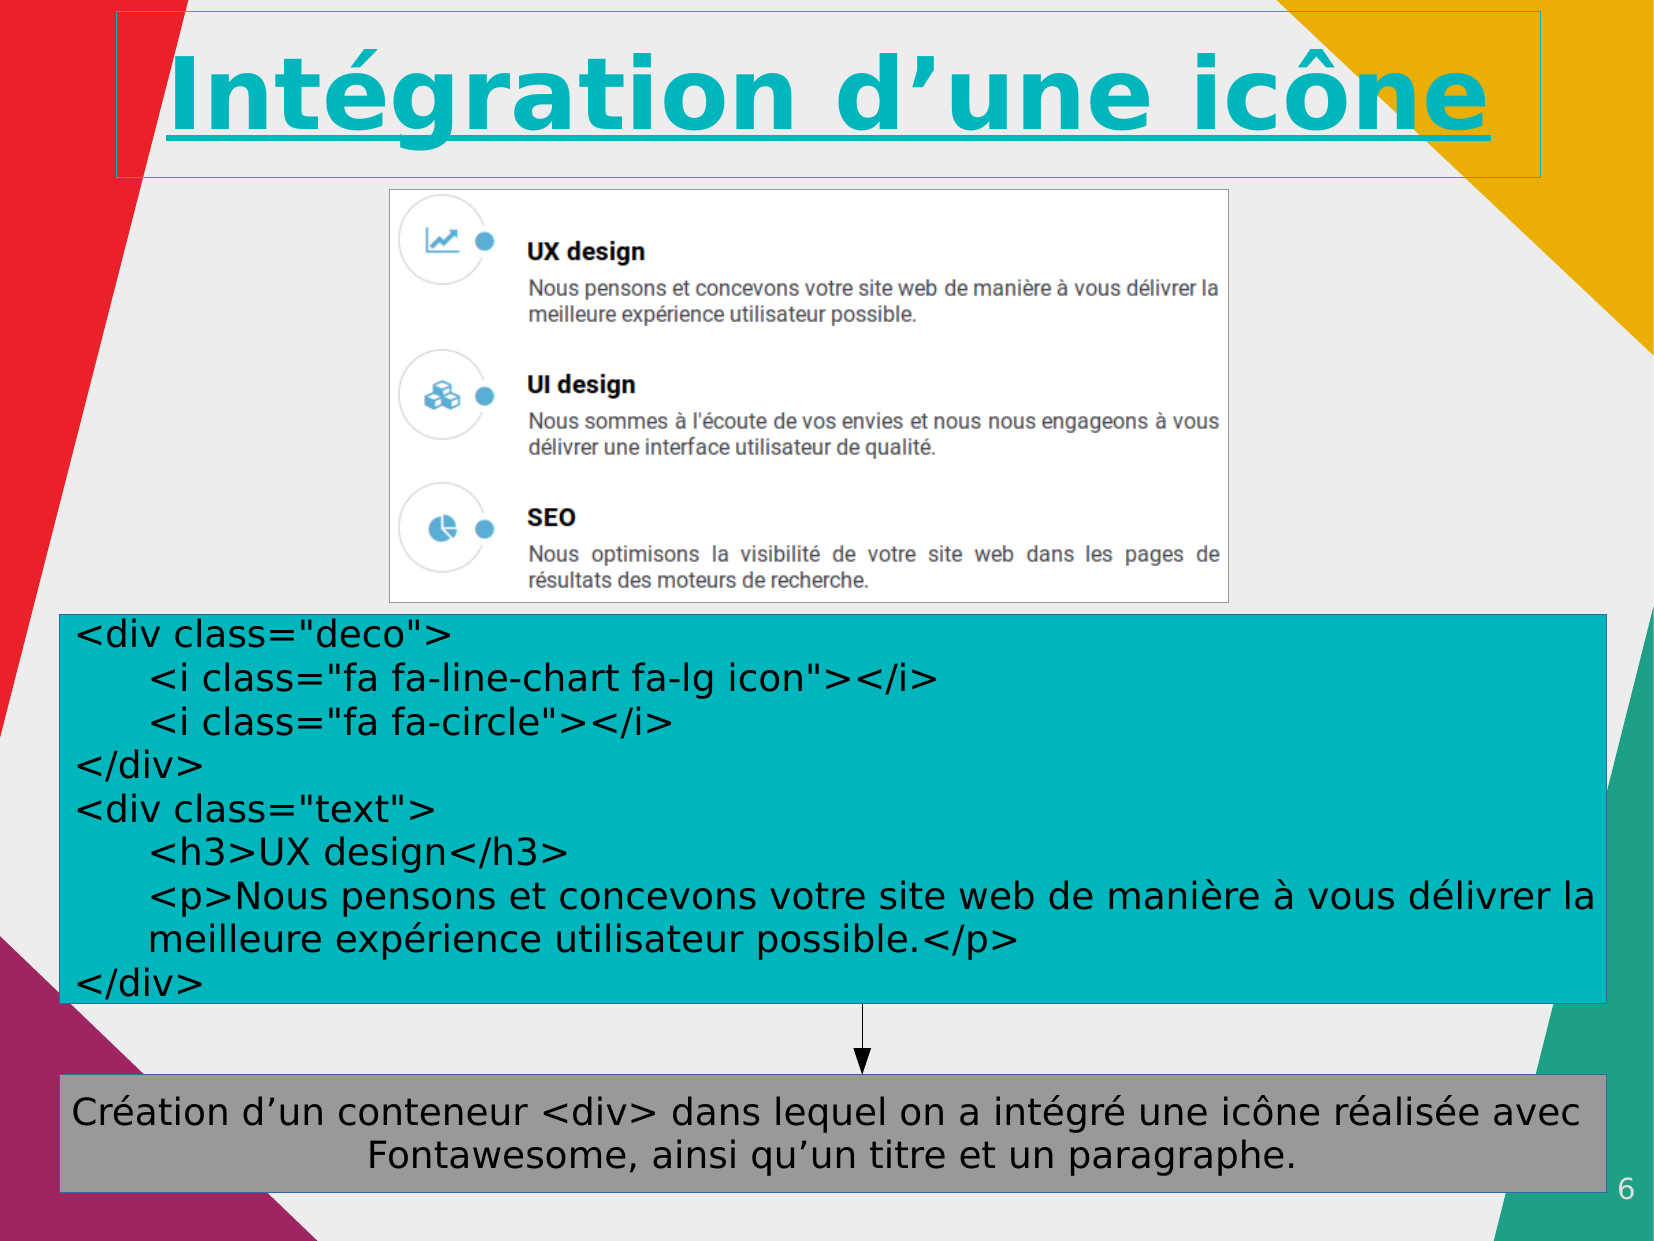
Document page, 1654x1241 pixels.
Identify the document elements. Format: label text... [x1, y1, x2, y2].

text_box <div class="deco"> <i class="fa fa-line-chart fa-lg icon"></i> <i class="fa fa-circle"></i> </div> <div class="text"> <h3>UX design</h3> <p>Nous pensons et concevons votre site web de manière à vous délivrer la meilleure expérience utilisateur possible.</p> </div> [59, 614, 1607, 1004]
text_box Création d’un conteneur <div> dans lequel on a intégré une icône réalisée avec Fontawesome, ainsi qu’un titre et un paragraphe. [59, 1074, 1607, 1193]
title Intégration d’une icône [116, 11, 1541, 178]
picture [389, 189, 1229, 603]
